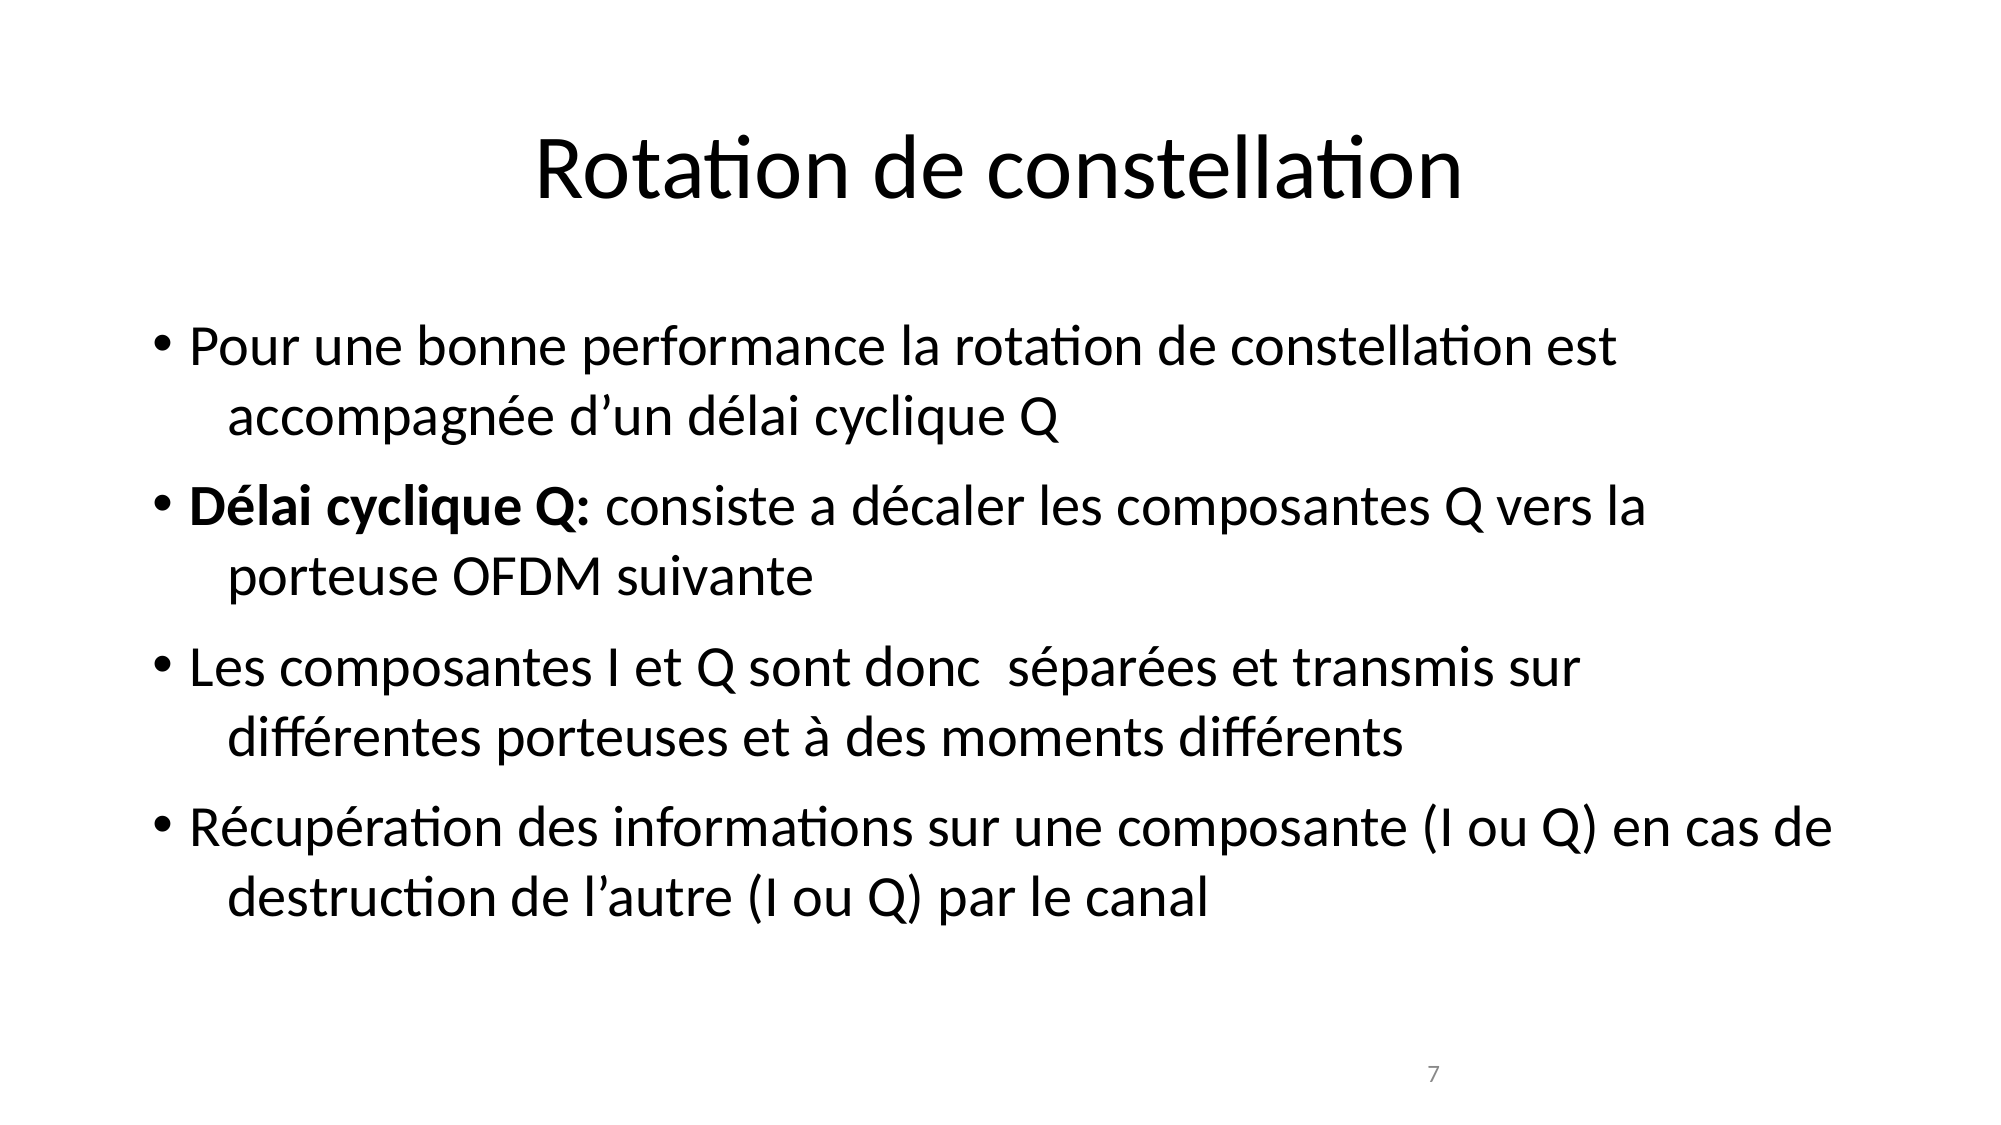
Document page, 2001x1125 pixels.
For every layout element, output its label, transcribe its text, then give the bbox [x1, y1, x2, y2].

title Rotation de constellation [137, 59, 1863, 278]
list Pour une bonne performance la rotation de constellation est accompagnée d’un délai cyclique Q Délai cyclique Q: consiste a décaler les composantes Q vers la porteuse OFDM suivante Les composantes I et Q sont donc séparées et transmis sur différentes porteuses et à des moments différents Récupération des informations sur une composante (I ou Q) en cas de destruction de l’autre (I ou Q) par le canal [137, 299, 1863, 1014]
text_box [1412, 1042, 1863, 1103]
